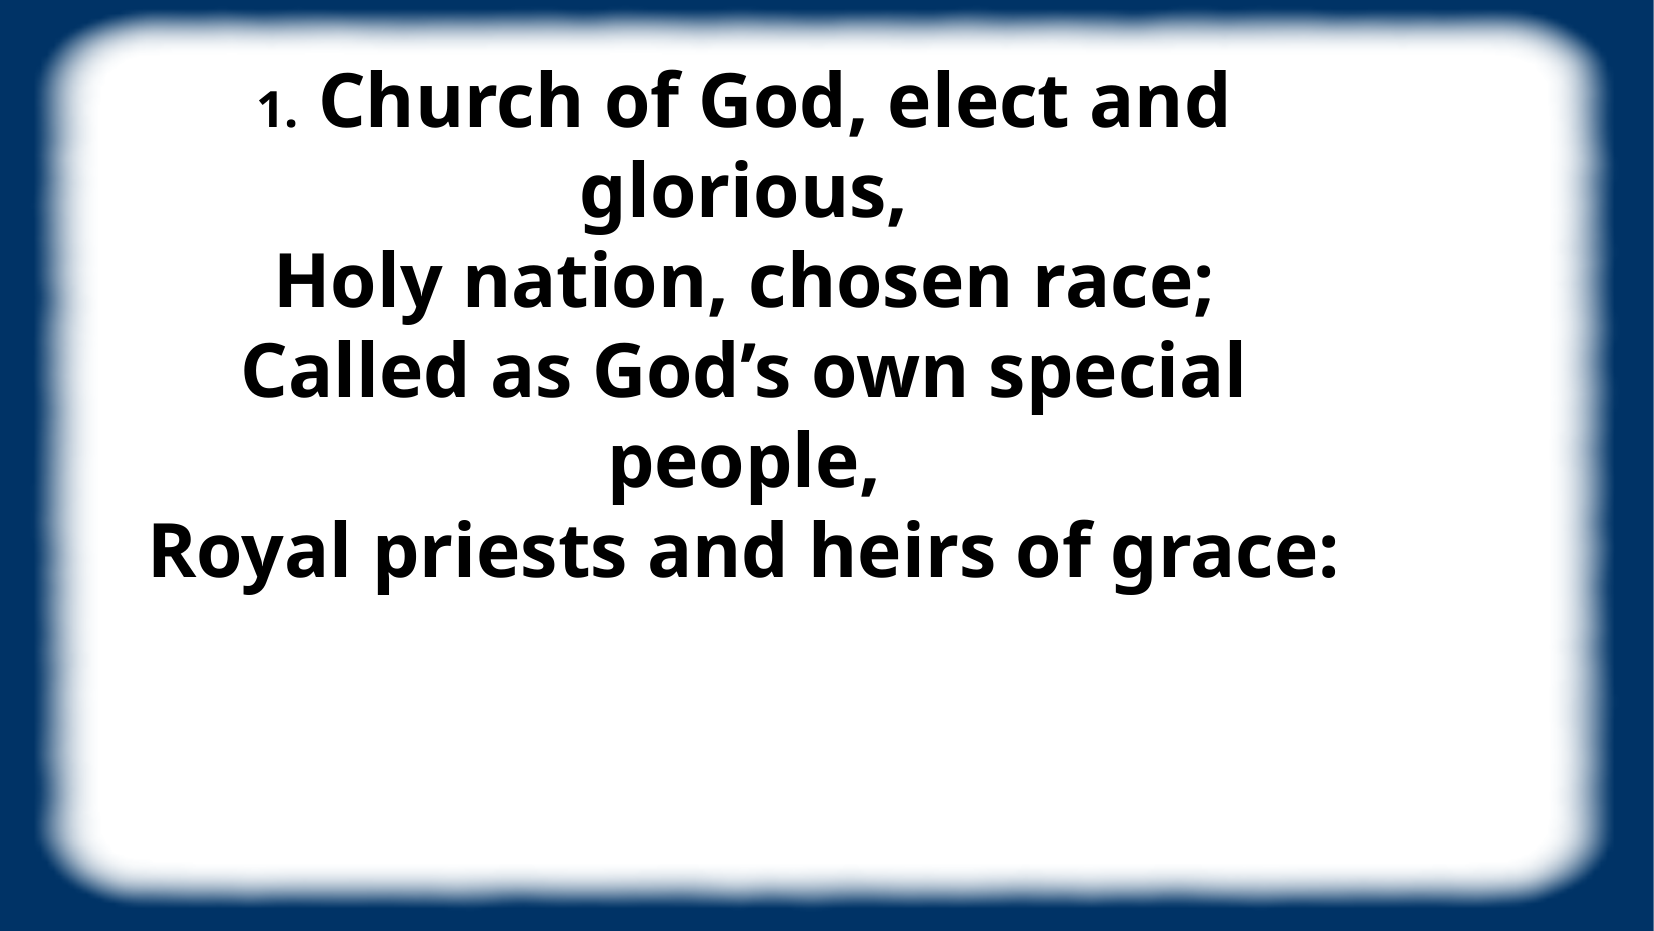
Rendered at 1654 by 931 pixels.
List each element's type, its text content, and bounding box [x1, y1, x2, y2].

text_box 1. Church of God, elect and glorious, Holy nation, chosen race; Called as God’s own special people, Royal priests and heirs of grace: [78, 45, 1410, 601]
picture [0, 0, 1654, 931]
